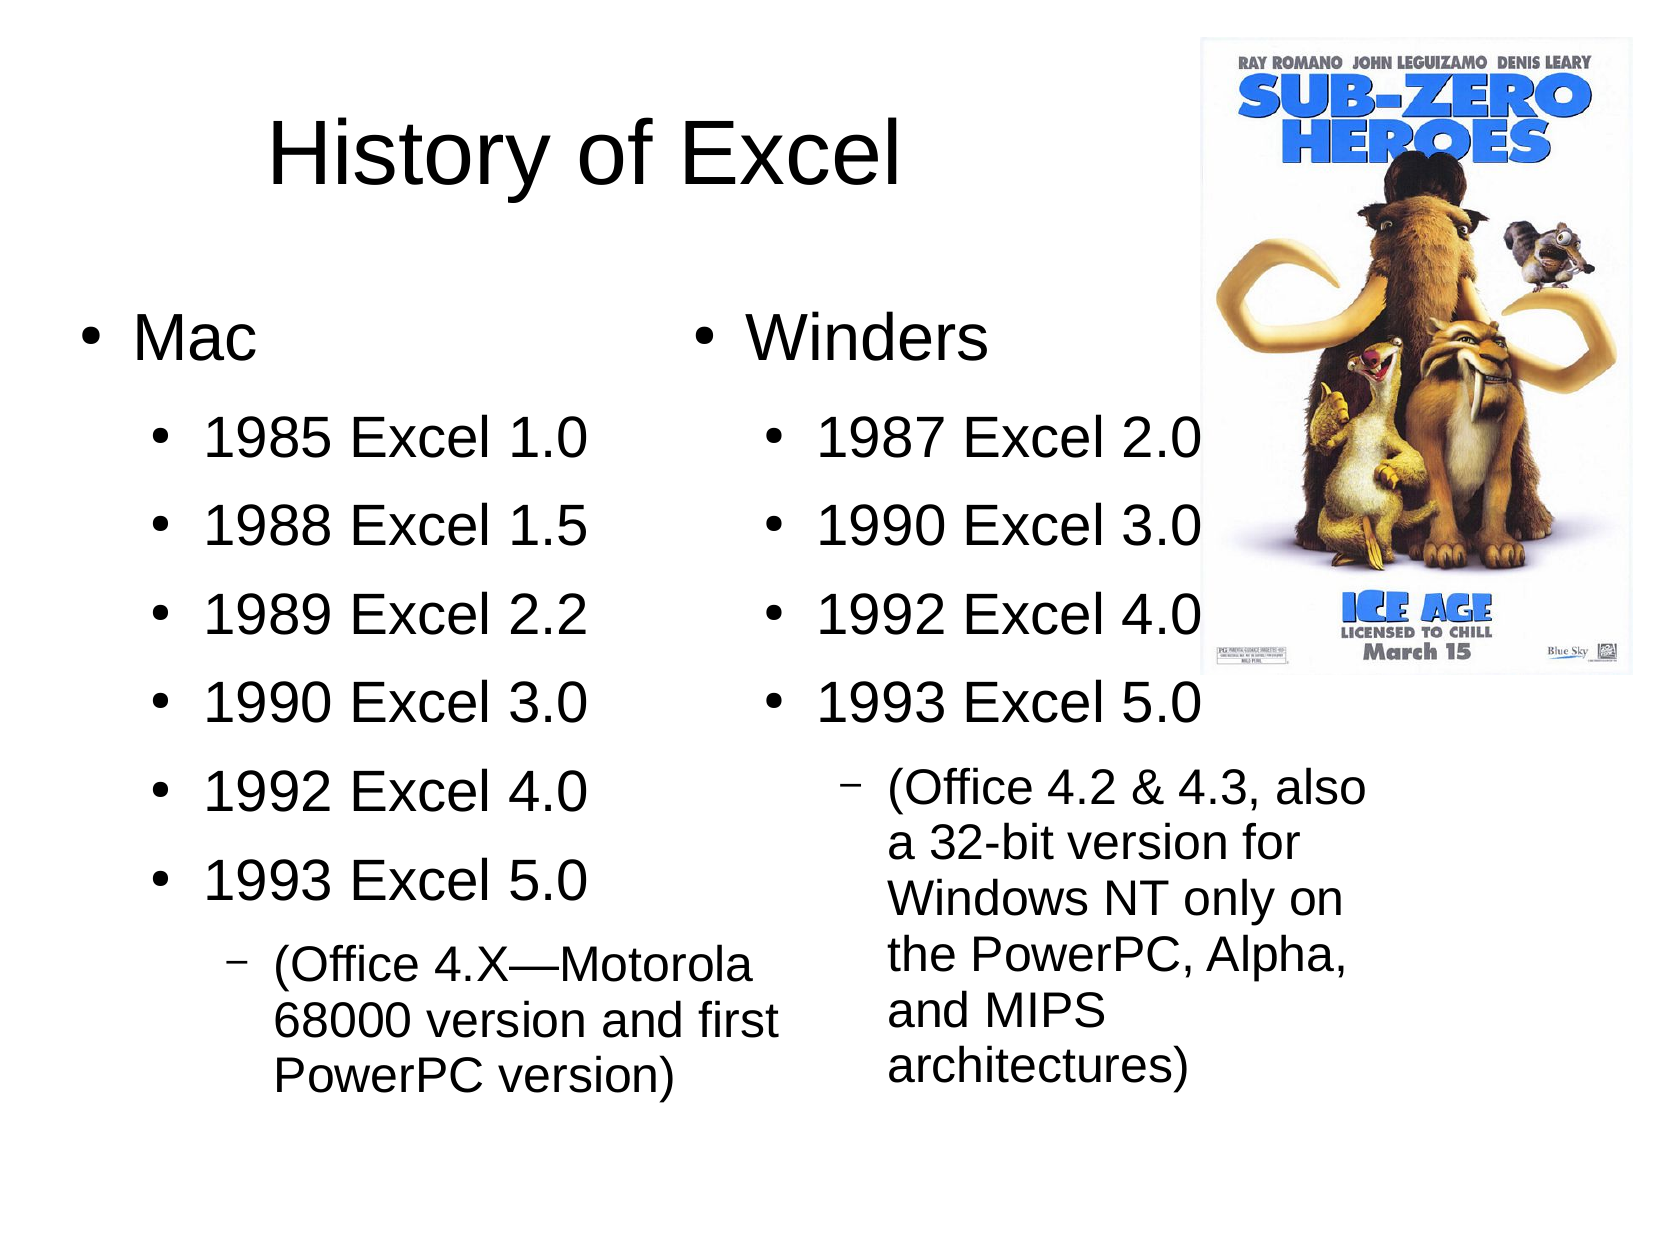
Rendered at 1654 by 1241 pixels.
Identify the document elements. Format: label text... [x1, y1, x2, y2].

list Winders 1987 Excel 2.0 1990 Excel 3.0 1992 Excel 4.0 1993 Excel 5.0 (Office 4.2 & 4.3, also a 32-bit version for Windows NT only on the PowerPC, Alpha, and MIPS architectures) [675, 300, 1402, 1104]
list Mac 1985 Excel 1.0 1988 Excel 1.5 1989 Excel 2.2 1990 Excel 3.0 1992 Excel 4.0 1993 Excel 5.0 (Office 4.X—Motorola 68000 version and first PowerPC version) [61, 300, 675, 1104]
title History of Excel [82, 56, 1088, 250]
picture [1200, 37, 1633, 676]
